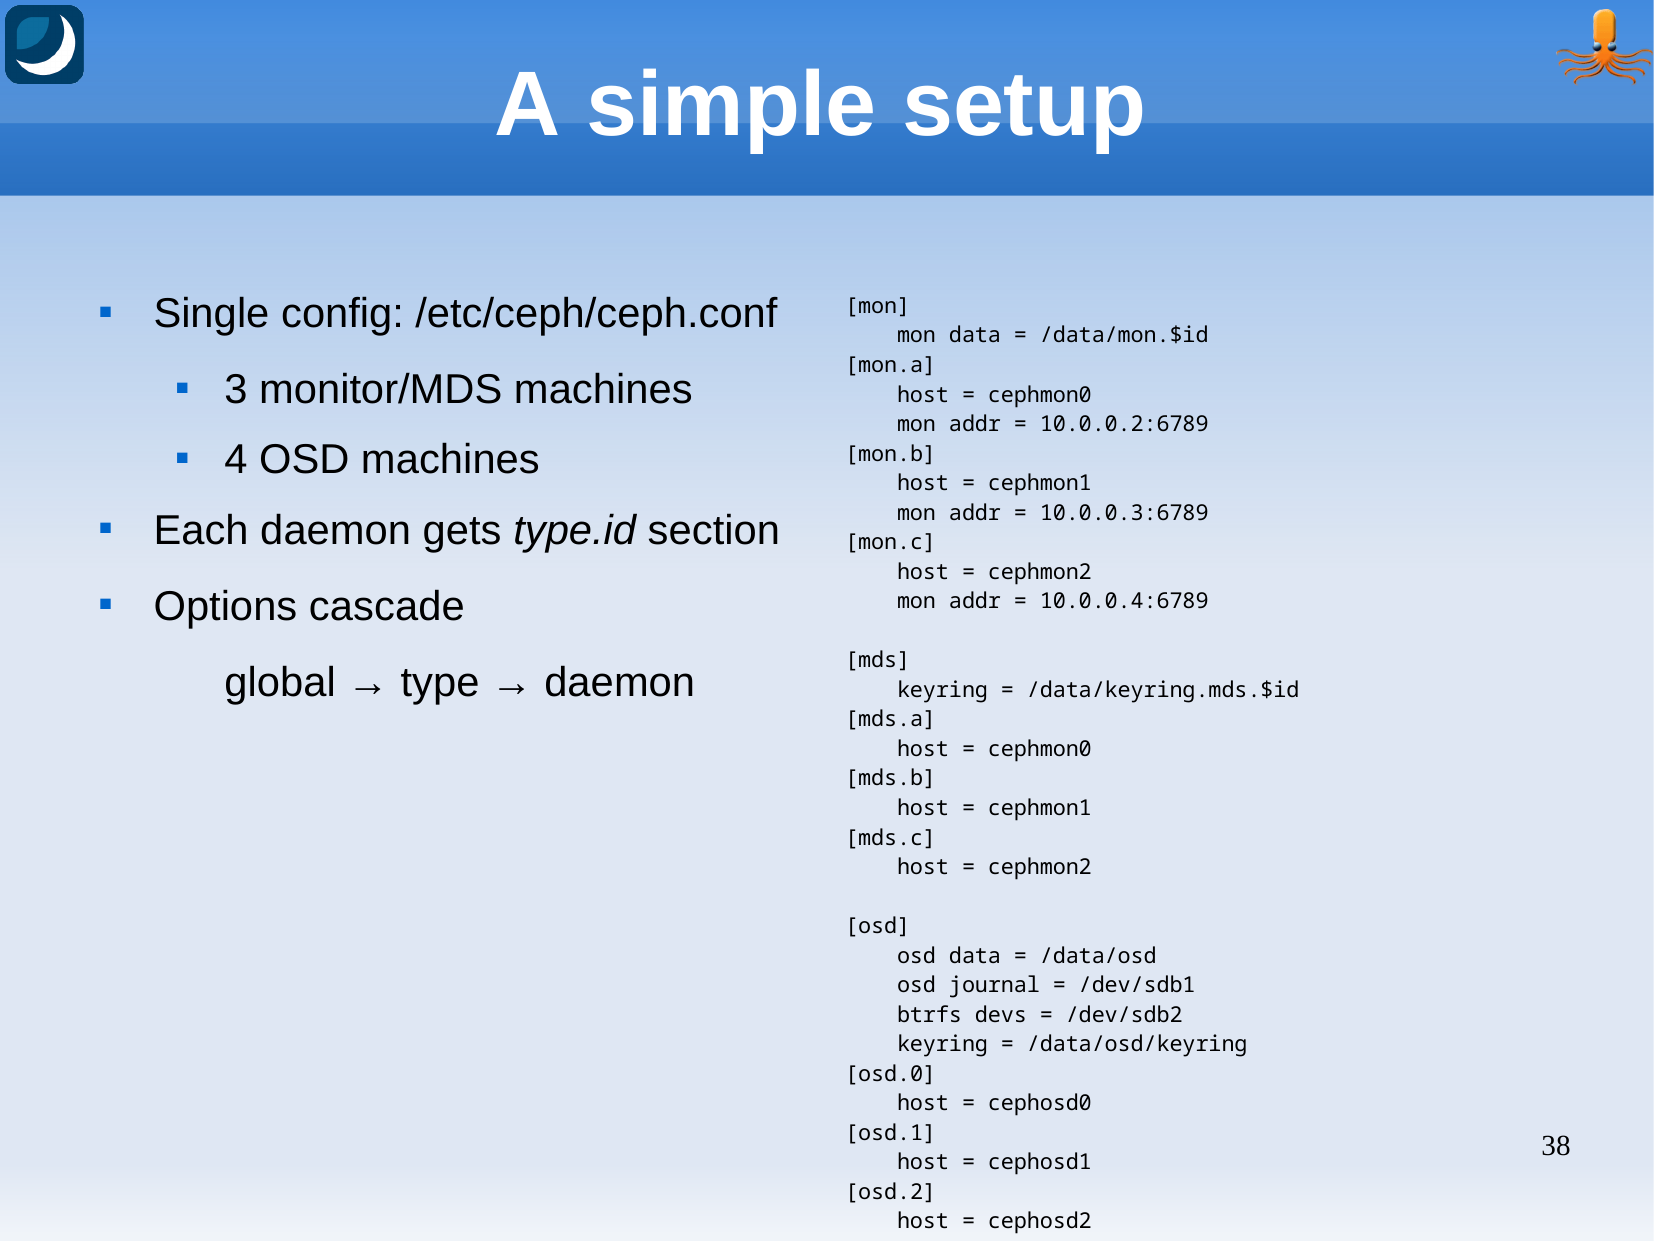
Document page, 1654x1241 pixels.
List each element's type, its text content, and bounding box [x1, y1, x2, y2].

list [mon] mon data = /data/mon.$id [mon.a] host = cephmon0 mon addr = 10.0.0.2:6789 [mon.b] host = cephmon1 mon addr = 10.0.0.3:6789 [mon.c] host = cephmon2 mon addr = 10.0.0.4:6789 [mds] keyring = /data/keyring.mds.$id [mds.a] host = cephmon0 [mds.b] host = cephmon1 [mds.c] host = cephmon2 [osd] osd data = /data/osd osd journal = /dev/sdb1 btrfs devs = /dev/sdb2 keyring = /data/osd/keyring [osd.0] host = cephosd0 [osd.1] host = cephosd1 [osd.2] host = cephosd2 [osd.3] host = cephosd3 [845, 290, 1572, 1184]
picture [0, 0, 1654, 1241]
title A simple setup [76, 0, 1565, 208]
list Single config: /etc/ceph/ceph.conf 3 monitor/MDS machines 4 OSD machines Each daemon gets type.id section Options cascade global → type → daemon [82, 290, 809, 1109]
